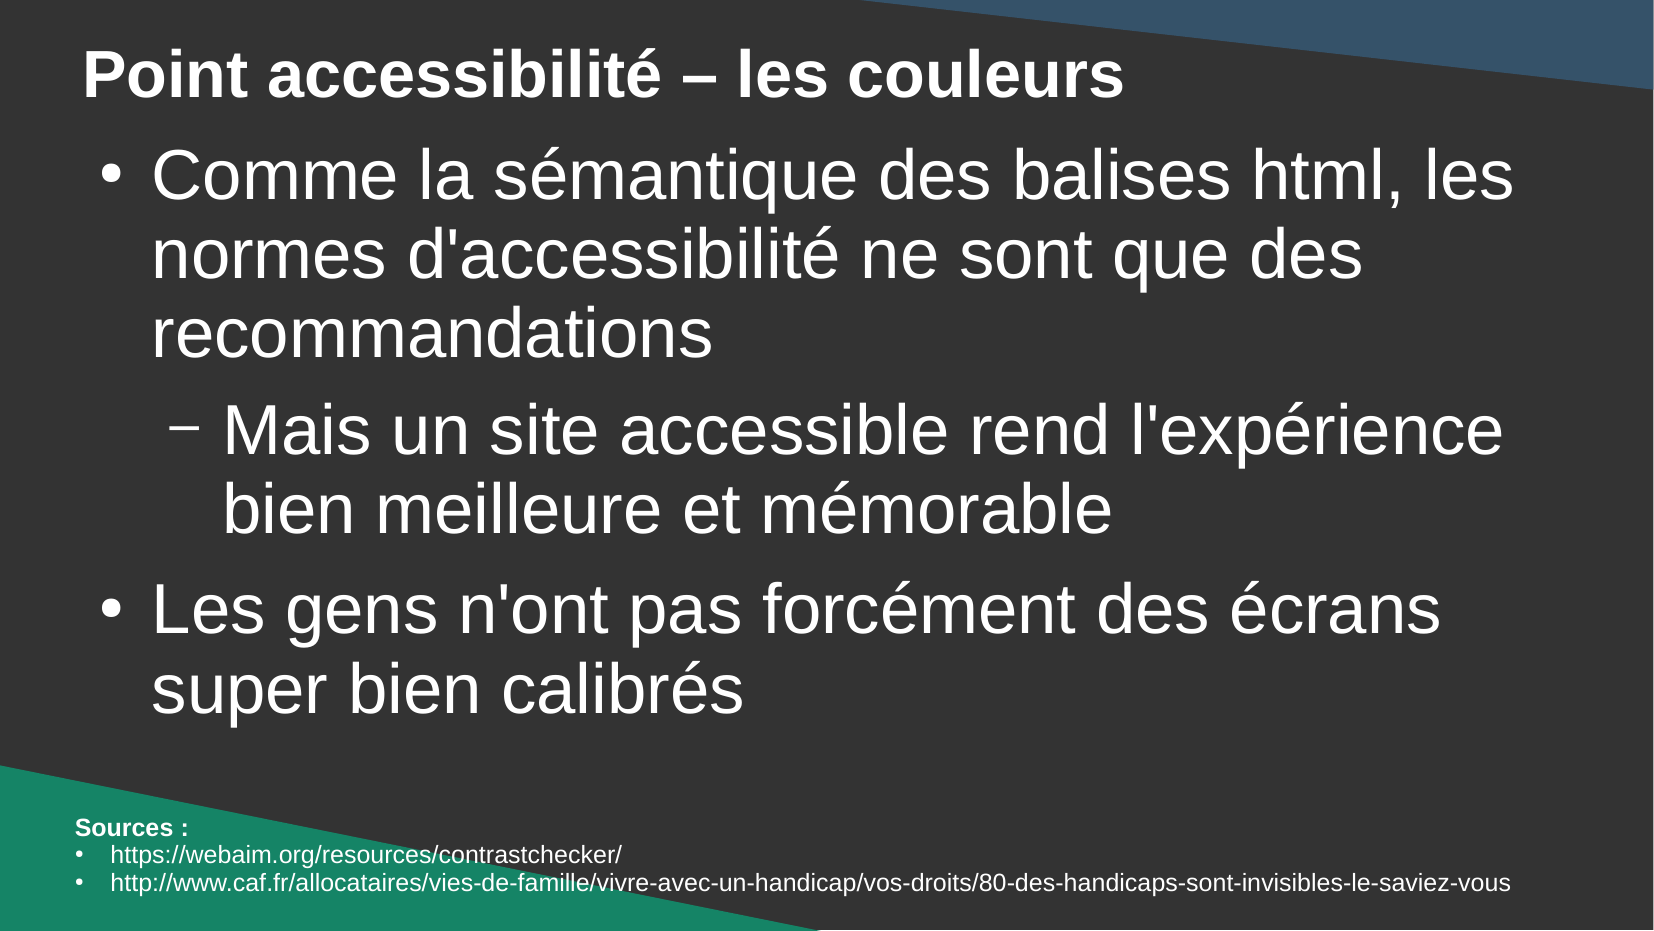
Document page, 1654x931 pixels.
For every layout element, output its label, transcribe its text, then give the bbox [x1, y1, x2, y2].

title Point accessibilité – les couleurs [82, 37, 1571, 122]
list Comme la sémantique des balises html, les normes d'accessibilité ne sont que des recommandations Mais un site accessible rend l'expérience bien meilleure et mémorable Les gens n'ont pas forcément des écrans super bien calibrés [80, 135, 1605, 745]
text_box [0, 765, 197, 931]
text_box Sources : https://webaim.org/resources/contrastchecker/ http://www.caf.fr/allocataires/vies-de-famille/vivre-avec-un-handicap/vos-droits/80-des-handicaps-sont-invisibles-le-saviez-vous [60, 805, 1546, 931]
text_box [859, 0, 1654, 90]
